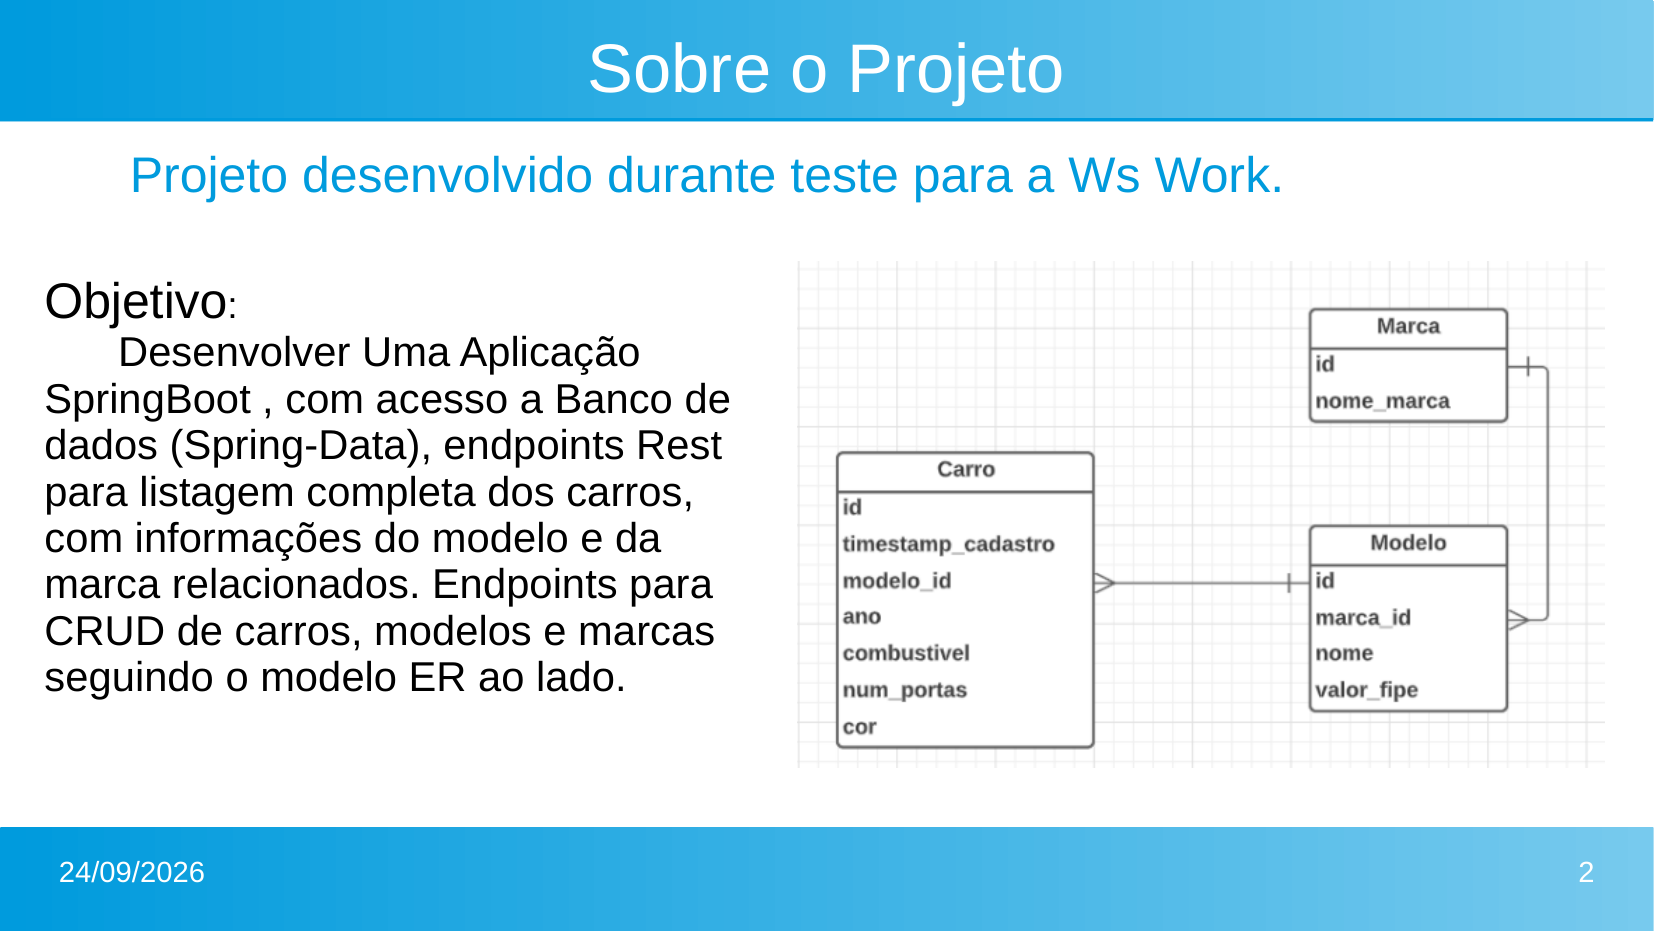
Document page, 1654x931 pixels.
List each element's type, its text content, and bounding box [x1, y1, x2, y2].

text_box Objetivo: Desenvolver Uma Aplicação SpringBoot , com acesso a Banco de dados (Spring-Data), endpoints Rest para listagem completa dos carros, com informações do modelo e da marca relacionados. Endpoints para CRUD de carros, modelos e marcas seguindo o modelo ER ao lado. [29, 265, 768, 793]
title Sobre o Projeto [59, 29, 1595, 108]
list Projeto desenvolvido durante teste para a Ws Work. [59, 147, 1595, 237]
picture [797, 261, 1605, 768]
